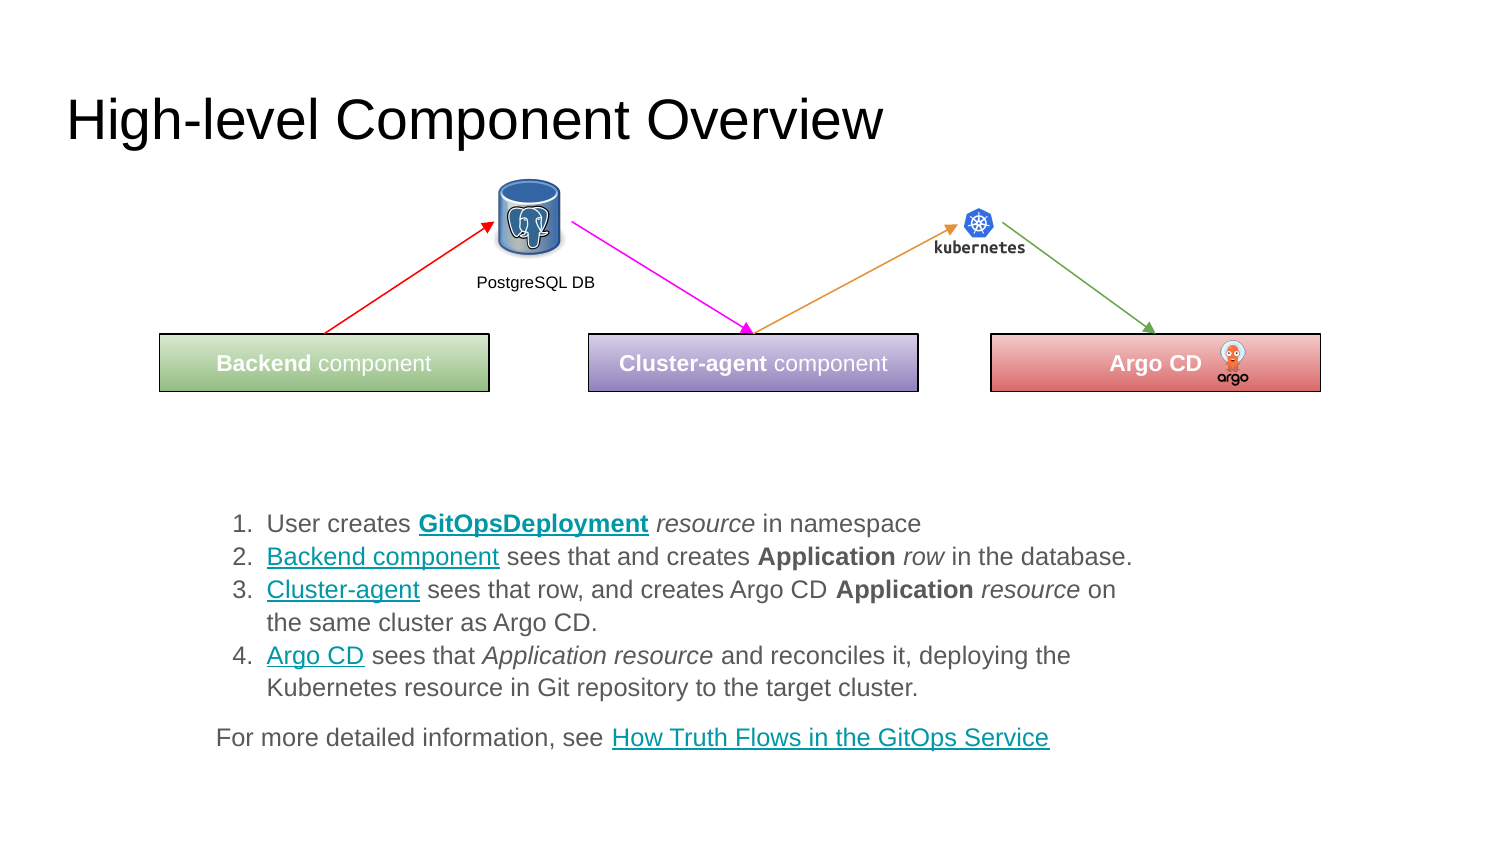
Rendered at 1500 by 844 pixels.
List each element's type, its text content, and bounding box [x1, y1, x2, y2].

text_box Argo CD [991, 333, 1321, 392]
picture [922, 191, 1037, 269]
list User creates GitOpsDeployment resource in namespace Backend component sees that and creates Application row in the database. Cluster-agent sees that row, and creates Argo CD Application resource on the same cluster as Argo CD. Argo CD sees that Application resource and reconciles it, deploying the Kubernetes resource in Git repository to the target cluster. For more detailed information, see How Truth Flows in the GitOps Service [200, 490, 1152, 798]
picture [1217, 340, 1249, 386]
text_box Backend component [159, 333, 489, 392]
title High-level Component Overview [51, 72, 1449, 167]
text_box Cluster-agent component [588, 333, 919, 392]
picture [494, 166, 572, 257]
text_box PostgreSQL DB [461, 257, 616, 308]
